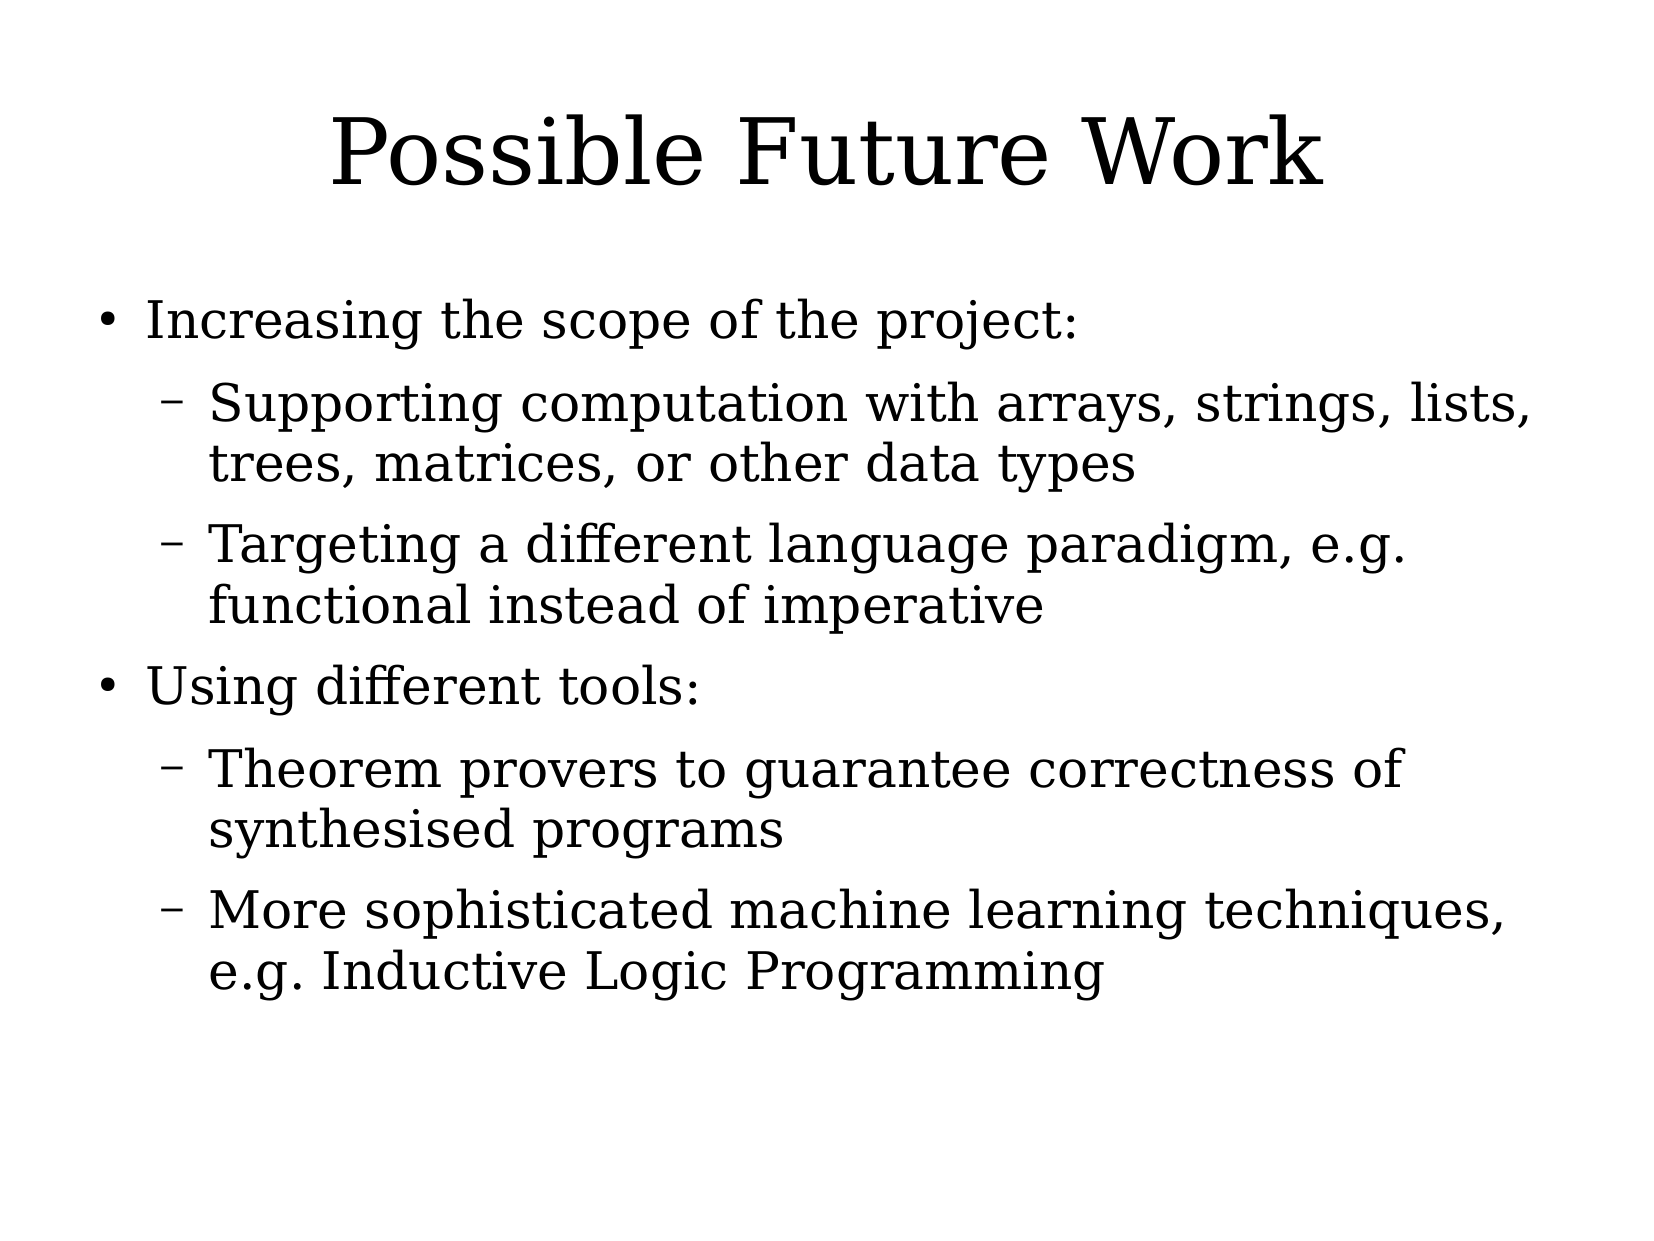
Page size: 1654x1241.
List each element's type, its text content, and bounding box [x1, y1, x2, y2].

list Increasing the scope of the project: Supporting computation with arrays, strings, lists, trees, matrices, or other data types Targeting a different language paradigm, e.g. functional instead of imperative Using different tools: Theorem provers to guarantee correctness of synthesised programs More sophisticated machine learning techniques, e.g. Inductive Logic Programming [82, 290, 1571, 1010]
title Possible Future Work [82, 49, 1571, 257]
